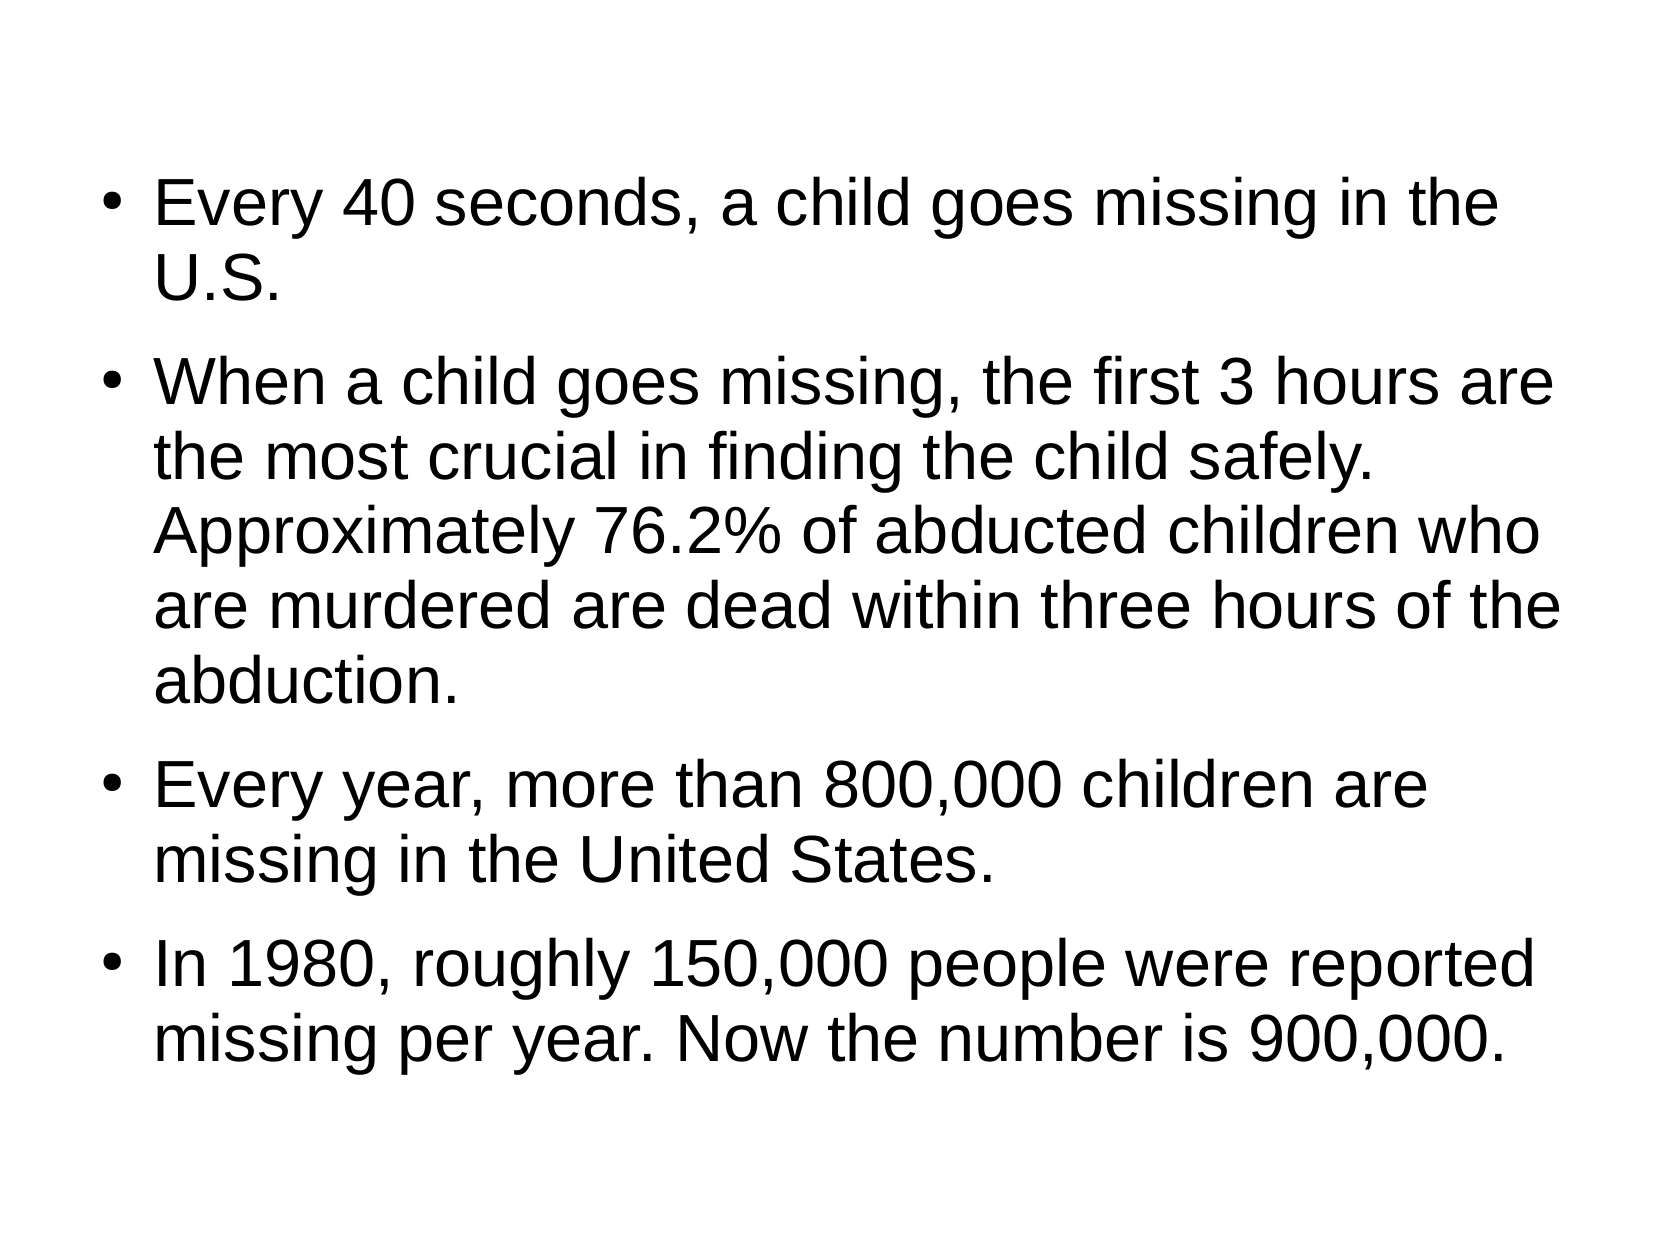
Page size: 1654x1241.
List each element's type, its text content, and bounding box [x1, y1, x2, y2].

list Every 40 seconds, a child goes missing in the U.S. When a child goes missing, the first 3 hours are the most crucial in finding the child safely. Approximately 76.2% of abducted children who are murdered are dead within three hours of the abduction. Every year, more than 800,000 children are missing in the United States. In 1980, roughly 150,000 people were reported missing per year. Now the number is 900,000. [82, 165, 1571, 1156]
